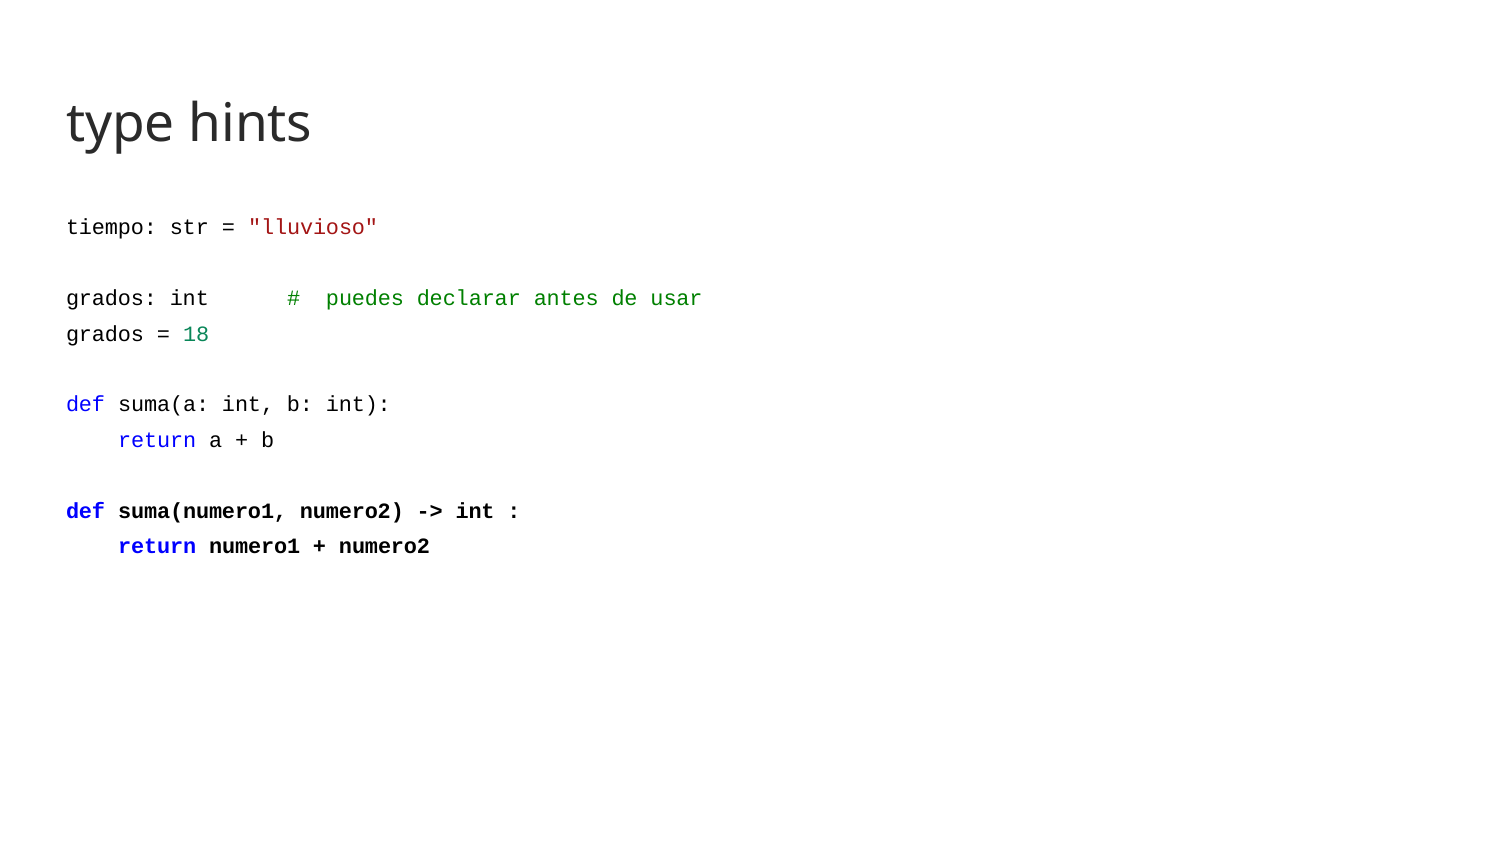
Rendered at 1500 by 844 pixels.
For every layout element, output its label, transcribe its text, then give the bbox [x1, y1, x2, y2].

list tiempo: str = "lluvioso" grados: int # puedes declarar antes de usar grados = 18 def suma(a: int, b: int): return a + b def suma(numero1, numero2) -> int : return numero1 + numero2 [51, 189, 1449, 694]
title type hints [51, 72, 1449, 167]
